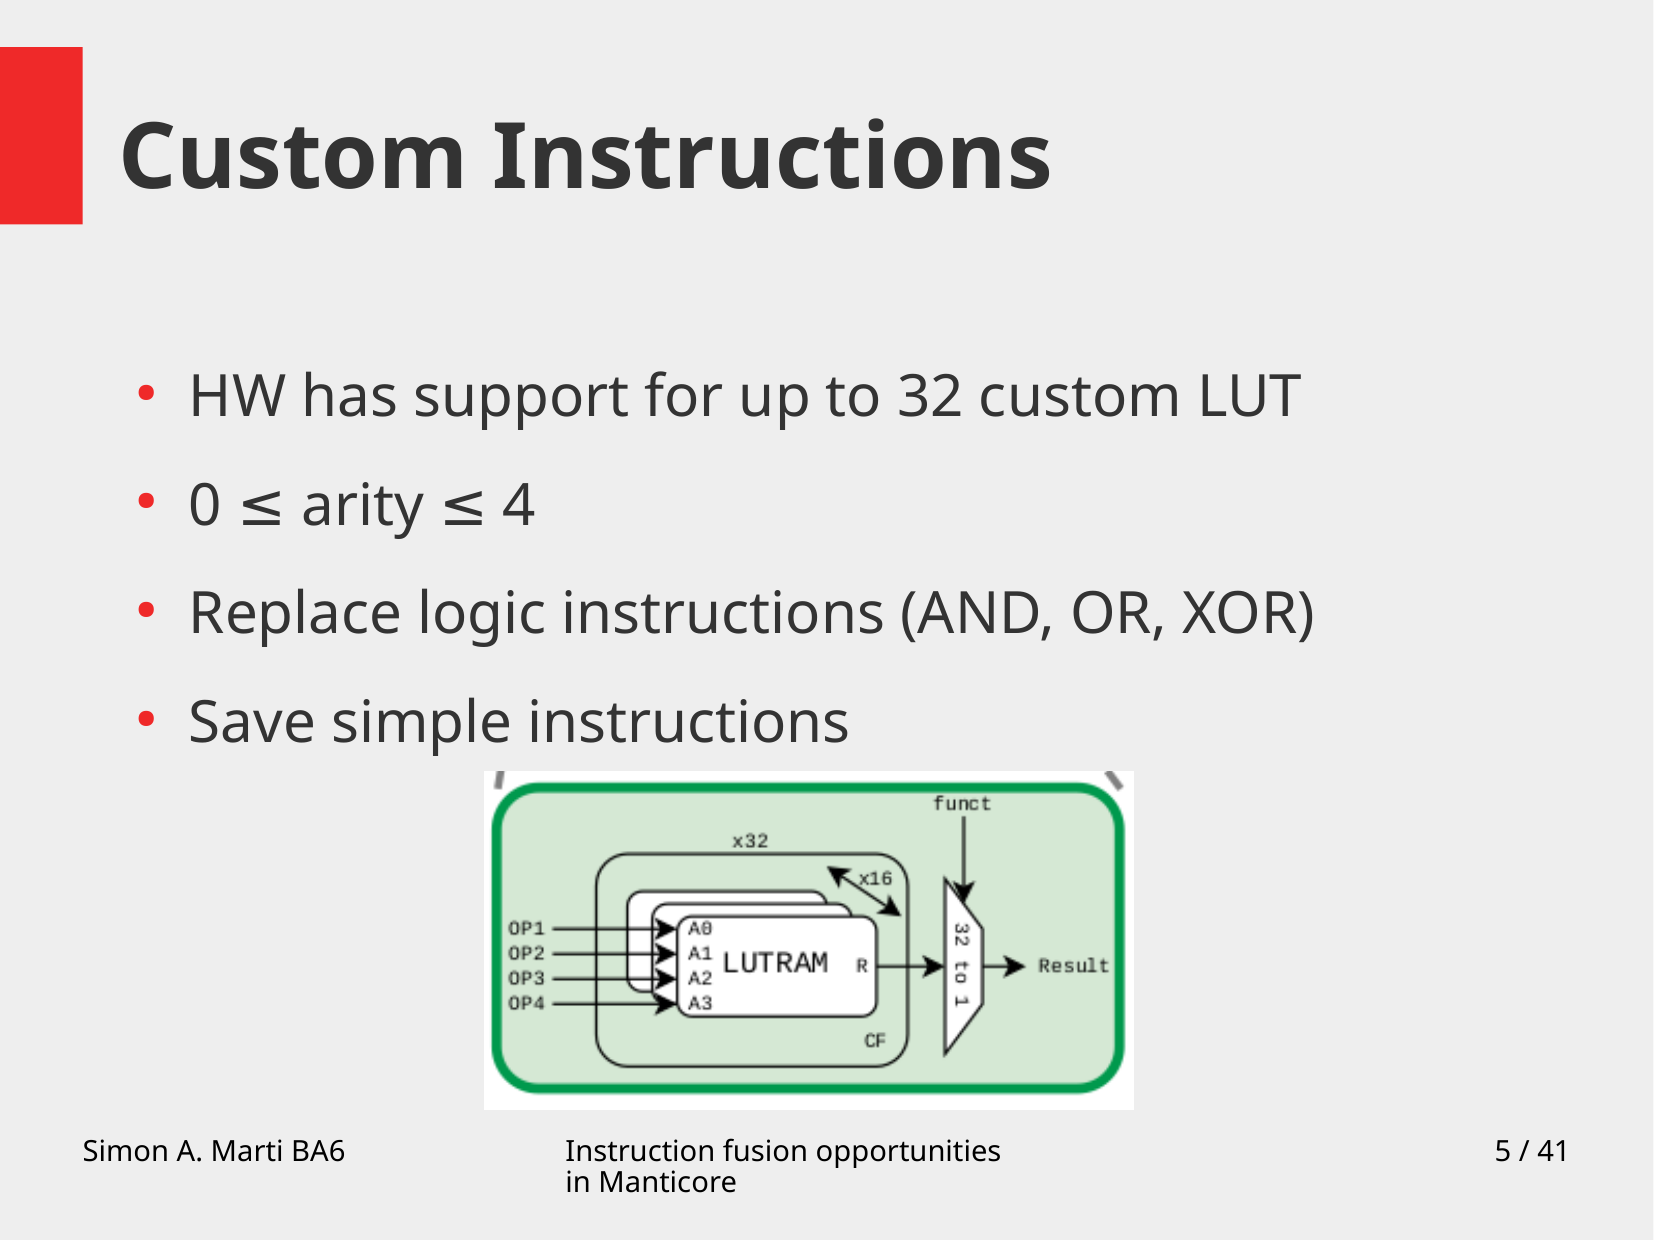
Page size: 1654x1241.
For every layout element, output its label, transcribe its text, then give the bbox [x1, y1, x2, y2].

list HW has support for up to 32 custom LUT 0 ≤ arity ≤ 4 Replace logic instructions (AND, OR, XOR) Save simple instructions [118, 354, 1536, 1074]
title Custom Instructions [118, 49, 1571, 257]
picture [484, 771, 1134, 1110]
